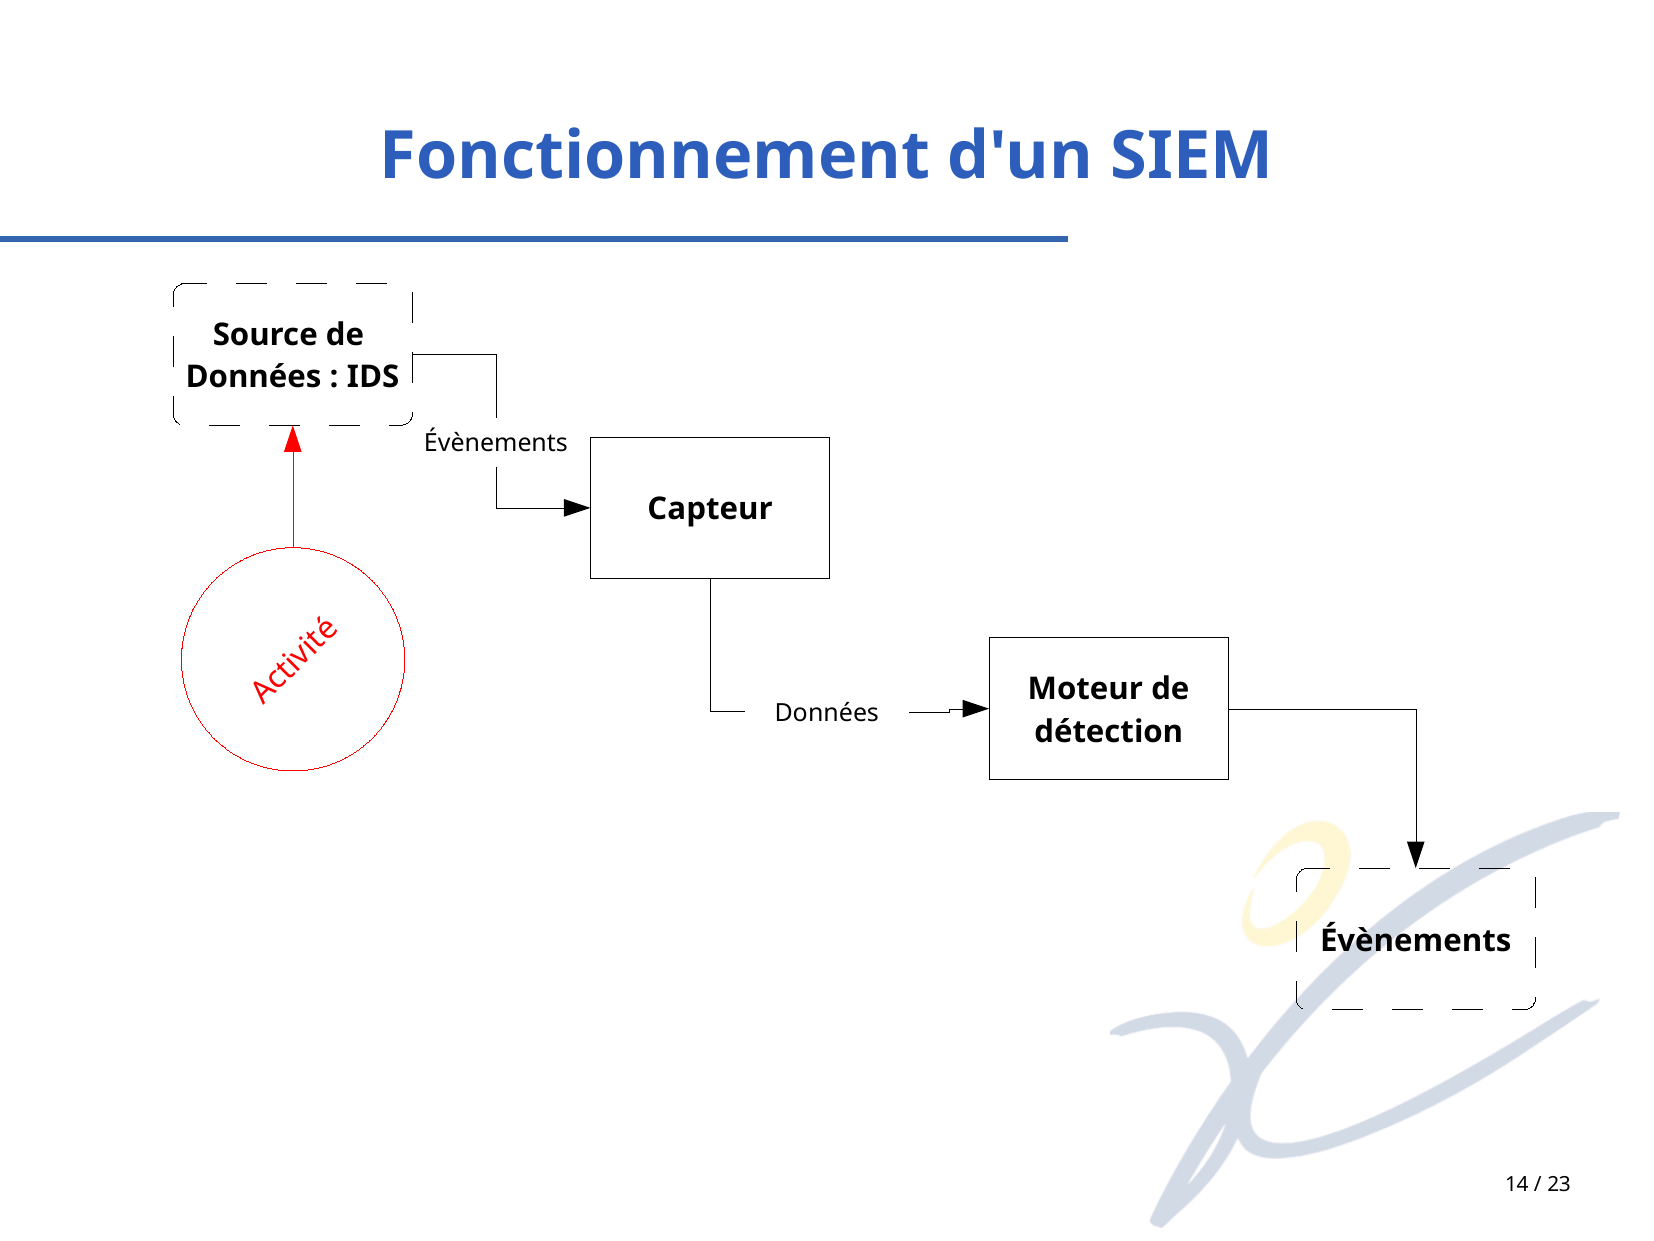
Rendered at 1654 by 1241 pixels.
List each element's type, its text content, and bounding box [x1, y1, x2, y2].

text_box Capteur [590, 437, 830, 579]
text_box Moteur de détection [989, 637, 1229, 780]
picture [1507, 1176, 1512, 1191]
text_box Activité [181, 547, 405, 771]
text_box Source de Données : IDS [173, 283, 413, 426]
text_box Évènements [1296, 868, 1536, 1010]
picture [1516, 1176, 1528, 1191]
text_box Données [744, 687, 910, 731]
picture [1559, 1176, 1569, 1191]
picture [1548, 1176, 1558, 1191]
title Fonctionnement d'un SIEM [82, 49, 1571, 257]
picture [1533, 1176, 1540, 1191]
text_box Évènements [401, 417, 591, 461]
